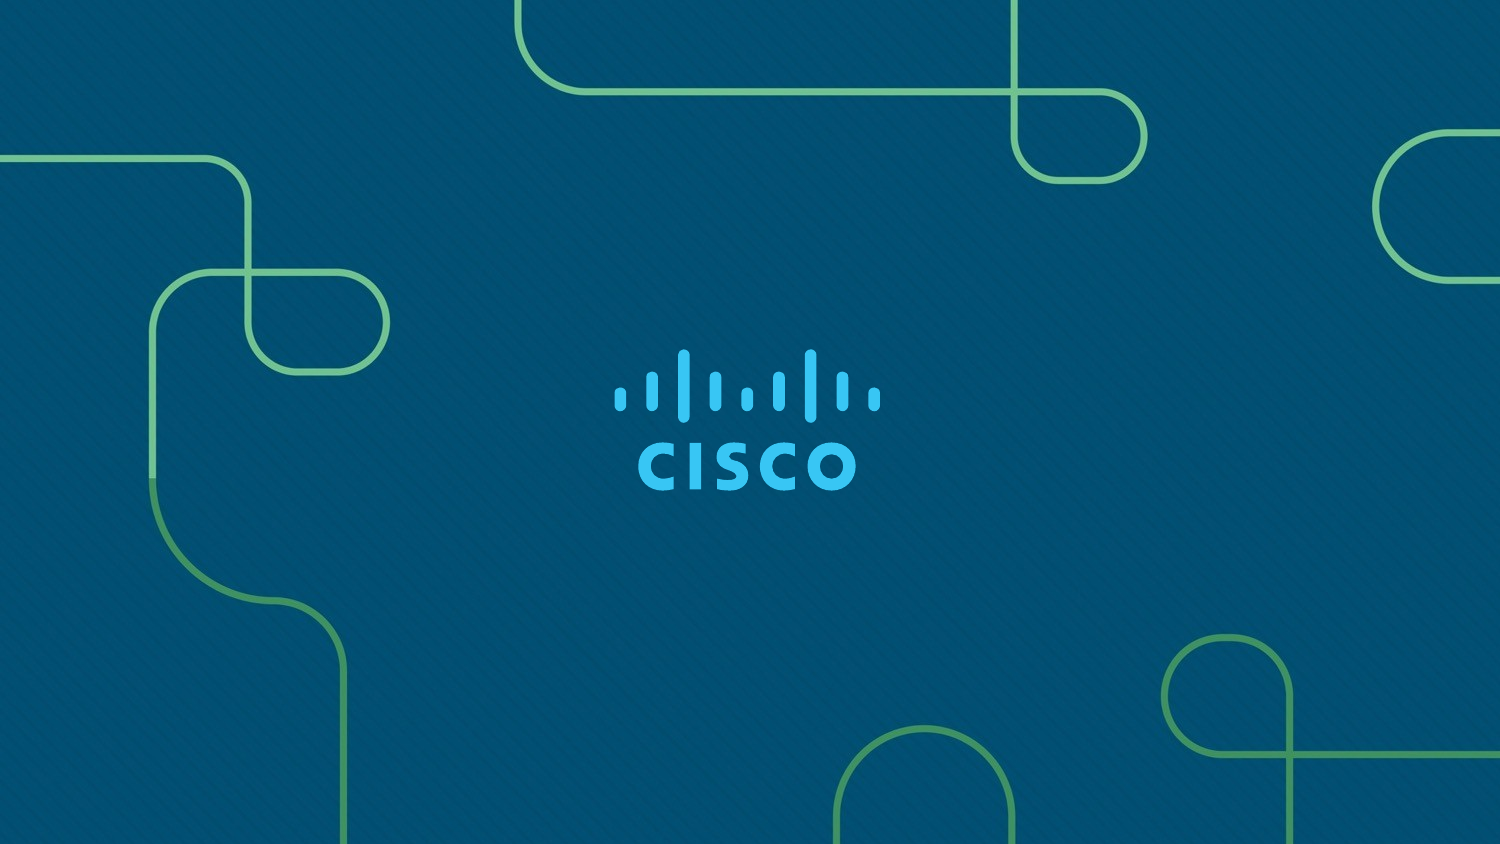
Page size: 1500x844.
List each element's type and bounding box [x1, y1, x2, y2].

picture [833, 725, 1016, 844]
picture [0, 155, 390, 844]
picture [1372, 129, 1500, 285]
picture [514, 0, 1148, 185]
picture [1160, 634, 1500, 844]
